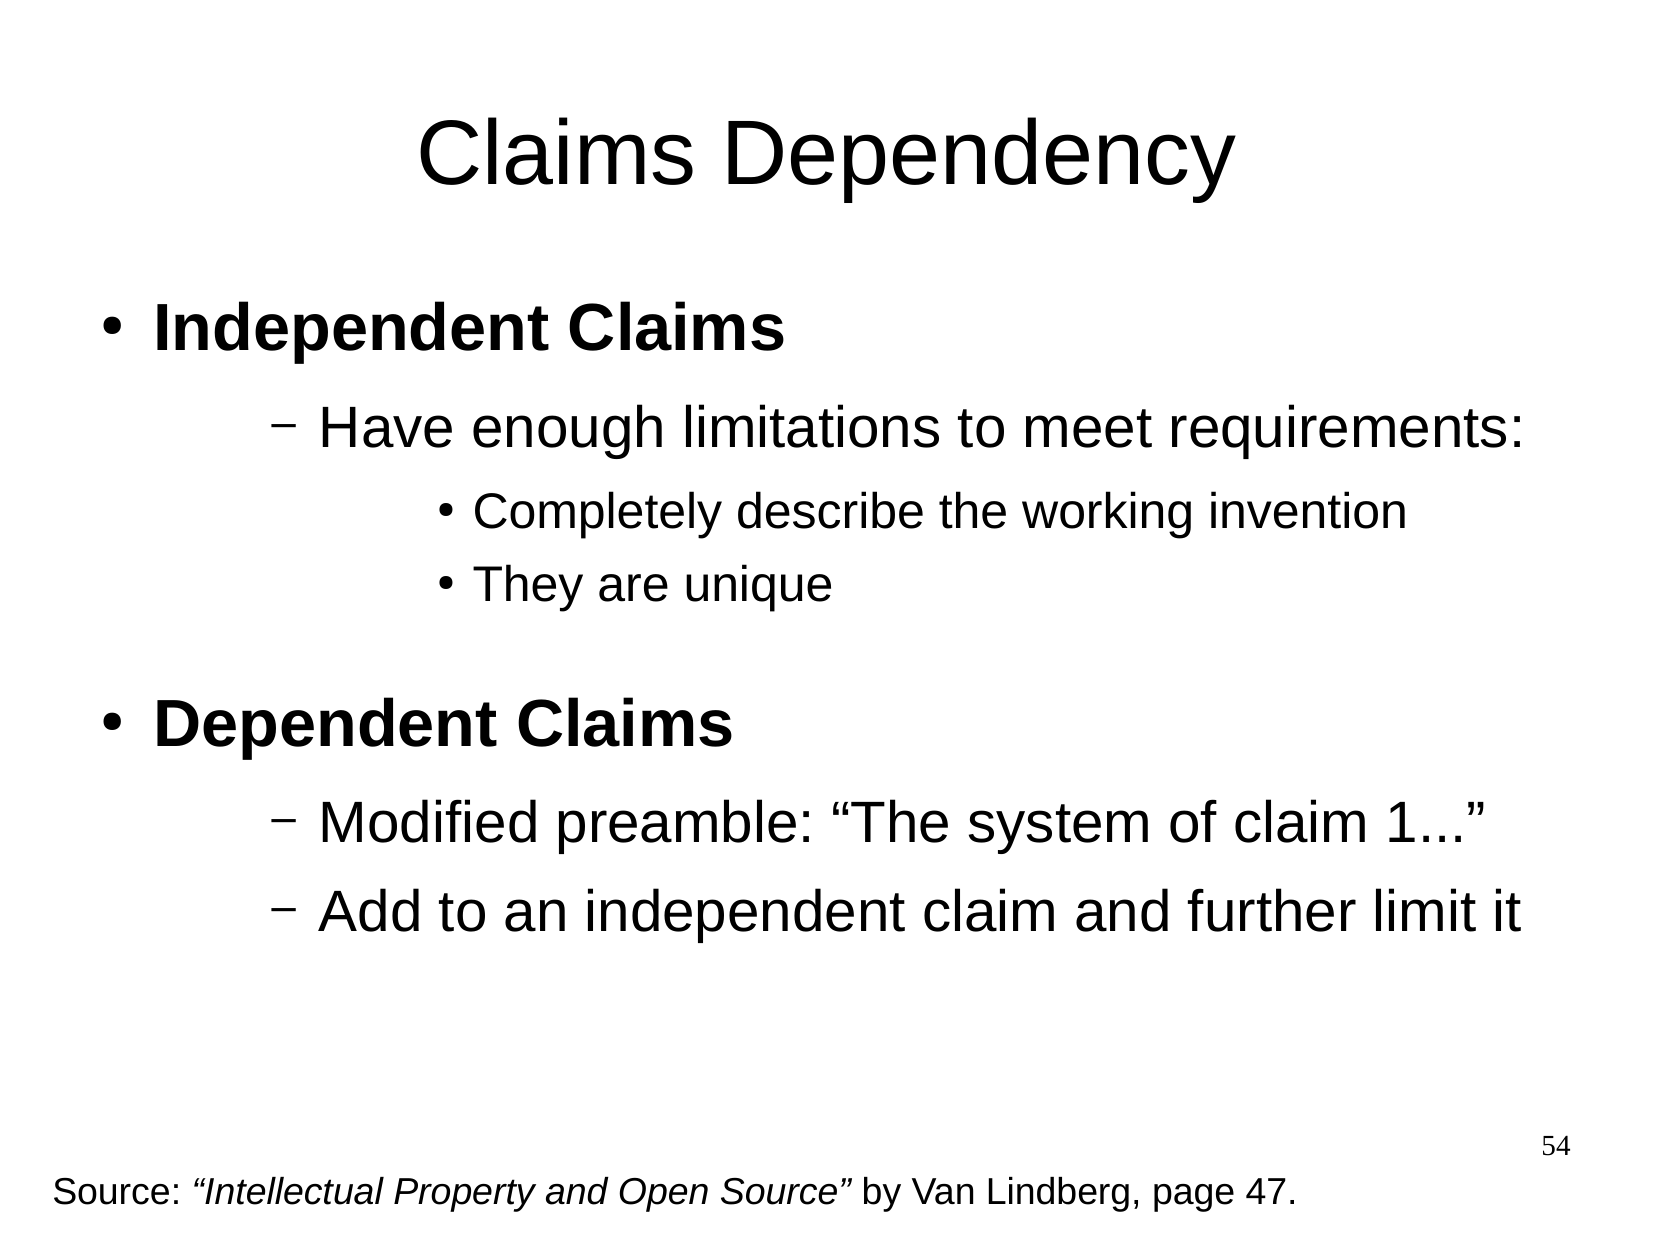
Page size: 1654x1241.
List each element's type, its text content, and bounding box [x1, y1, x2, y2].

list Independent Claims Have enough limitations to meet requirements: Completely describe the working invention They are unique Dependent Claims Modified preamble: “The system of claim 1...” Add to an independent claim and further limit it [82, 290, 1571, 1094]
title Claims Dependency [82, 56, 1571, 250]
text_box Source: “Intellectual Property and Open Source” by Van Lindberg, page 47. [37, 1162, 1613, 1220]
